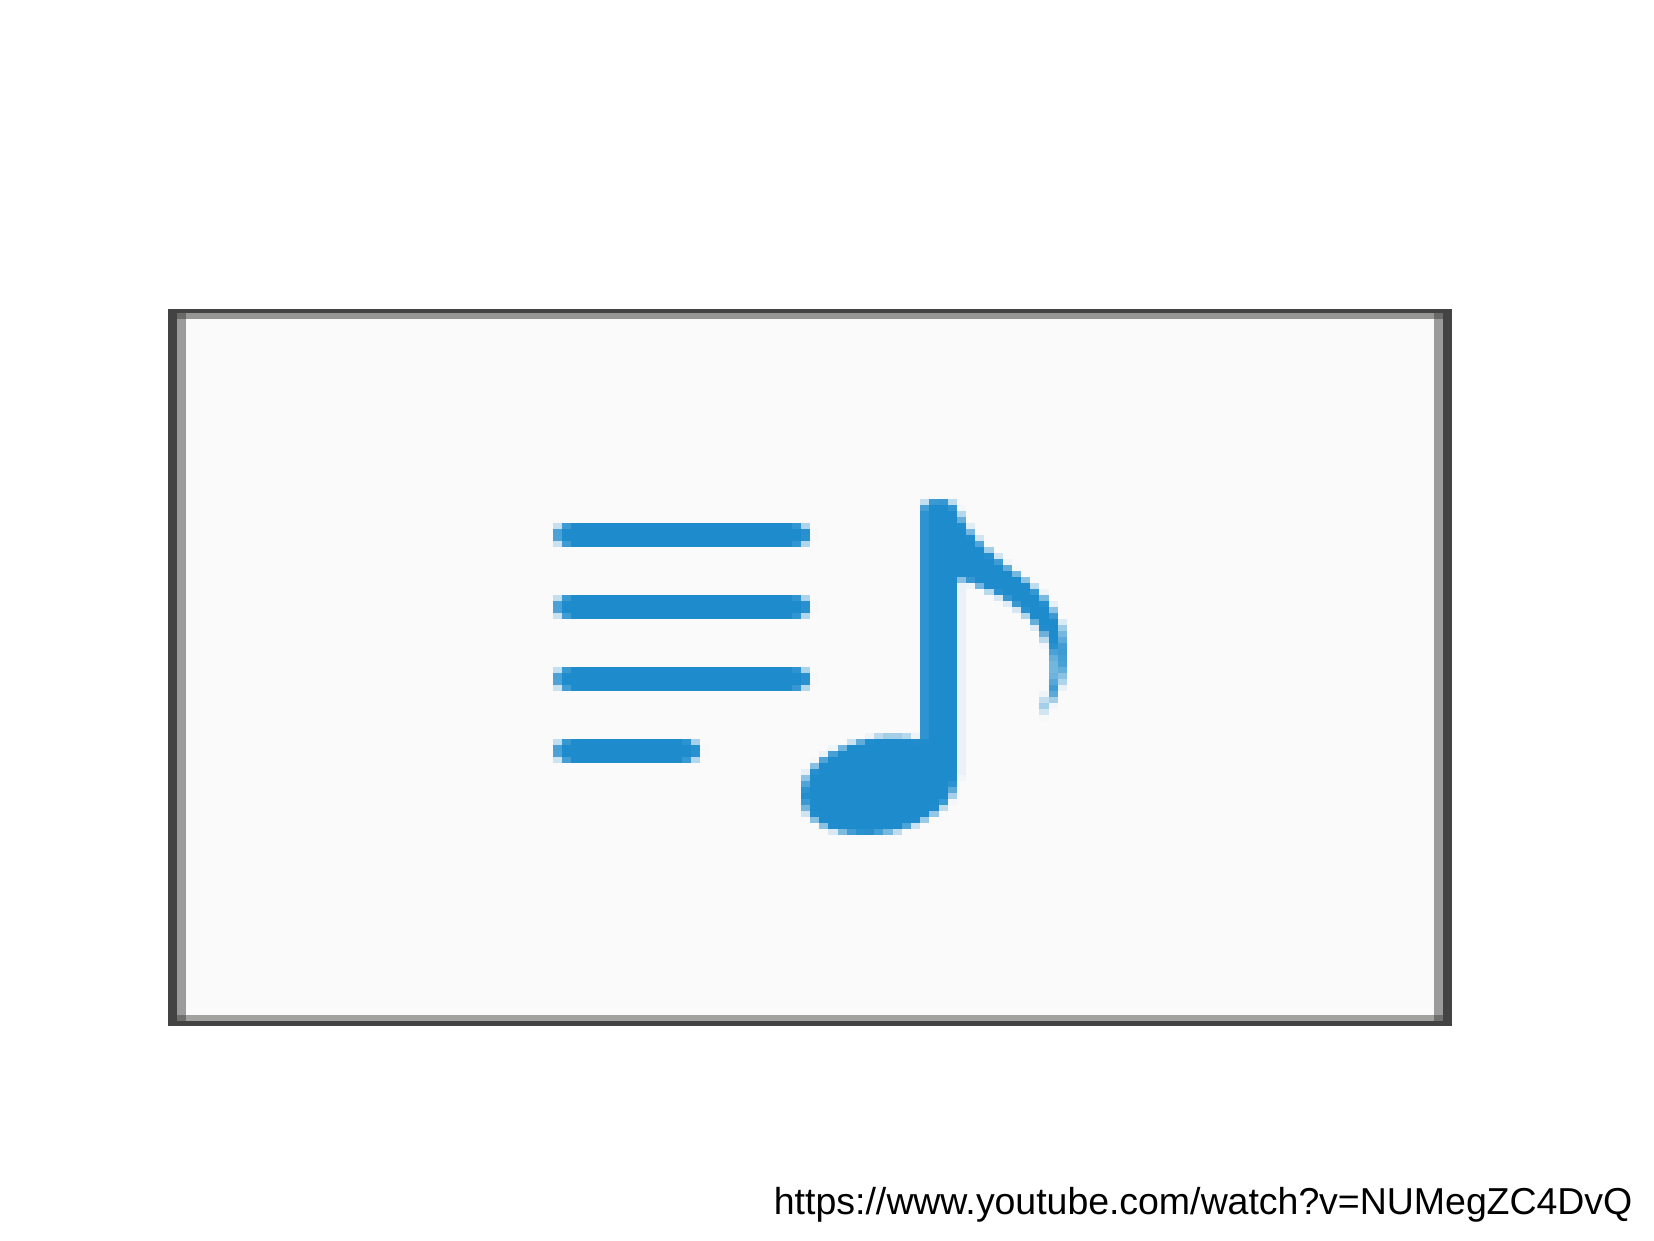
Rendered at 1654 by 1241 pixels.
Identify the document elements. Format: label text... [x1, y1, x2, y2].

text_box https://www.youtube.com/watch?v=NUMegZC4DvQ [759, 1172, 1648, 1230]
text_box [167, 307, 1454, 1028]
